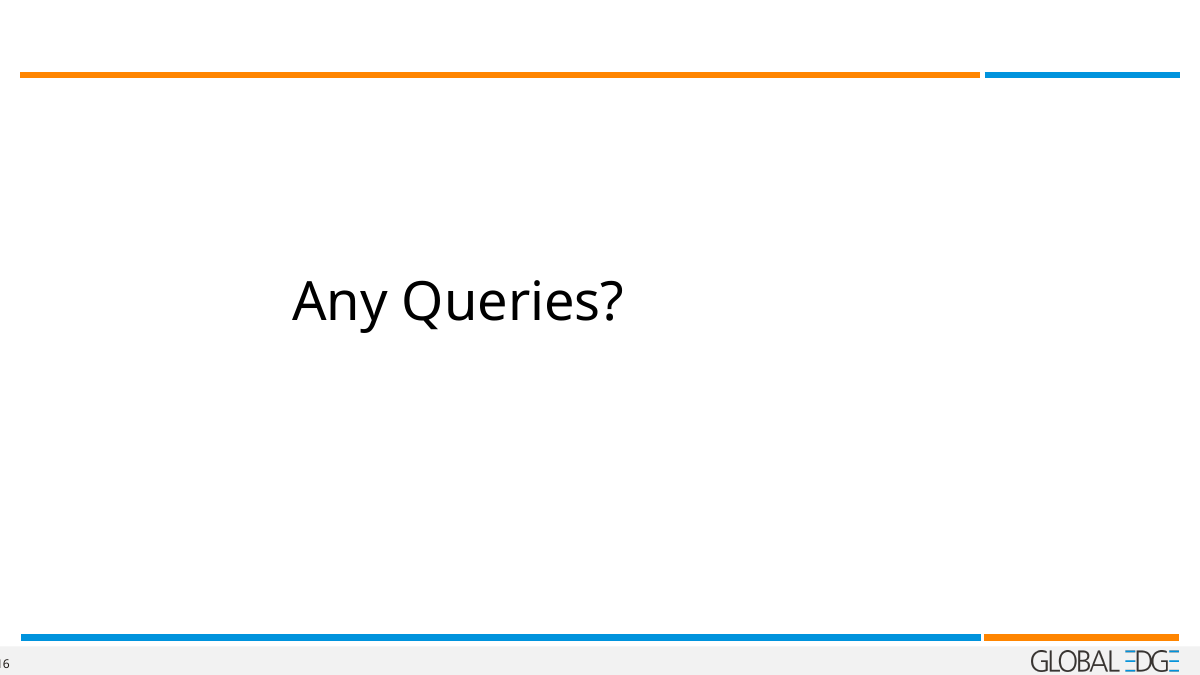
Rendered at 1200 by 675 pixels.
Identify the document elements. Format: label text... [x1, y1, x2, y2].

title Any Queries? [4, 272, 1080, 325]
picture [1031, 650, 1179, 672]
